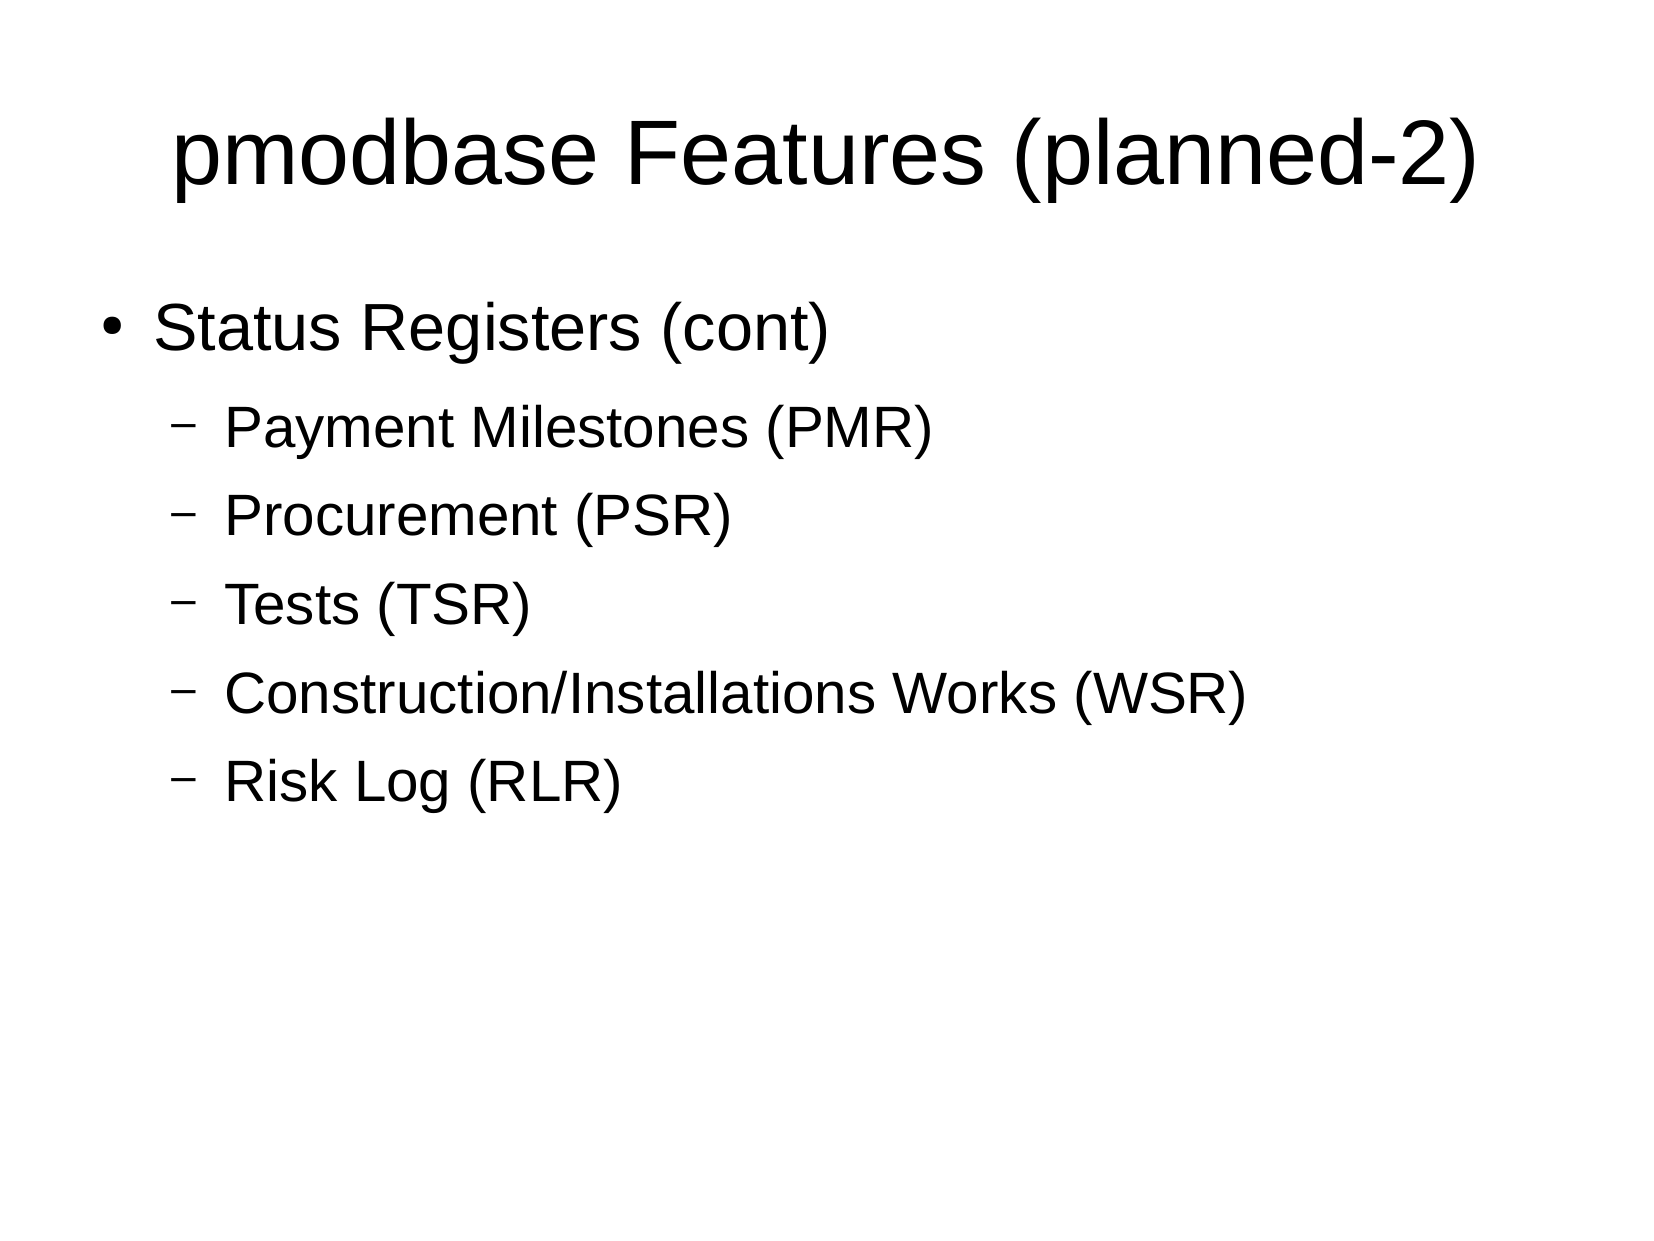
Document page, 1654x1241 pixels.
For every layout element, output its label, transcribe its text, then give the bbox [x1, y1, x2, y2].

list Status Registers (cont) Payment Milestones (PMR) Procurement (PSR) Tests (TSR) Construction/Installations Works (WSR) Risk Log (RLR) [82, 290, 1571, 1010]
title pmodbase Features (planned-2) [82, 49, 1571, 257]
